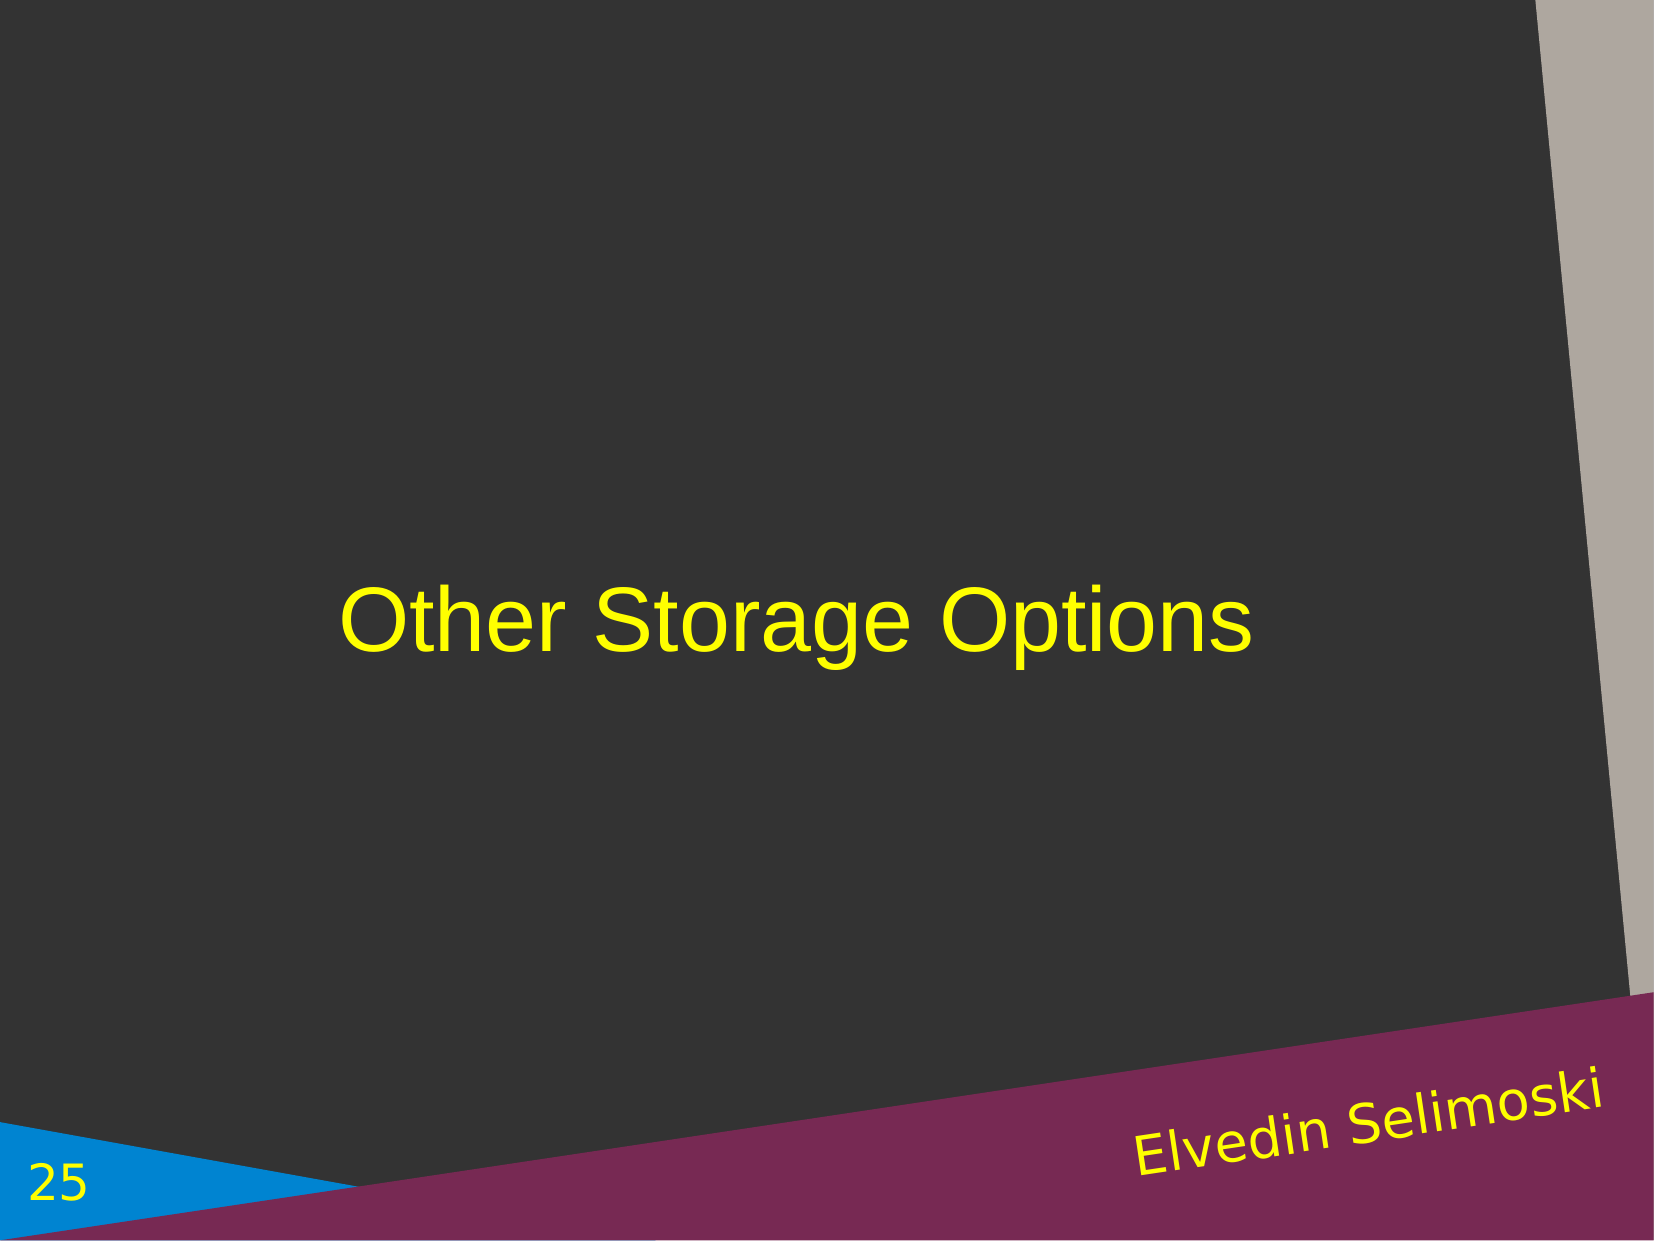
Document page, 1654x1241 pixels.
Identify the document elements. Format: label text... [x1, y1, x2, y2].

title Other Storage Options [53, 407, 1542, 833]
text_box Elvedin Selimoski [1052, 1015, 1629, 1239]
